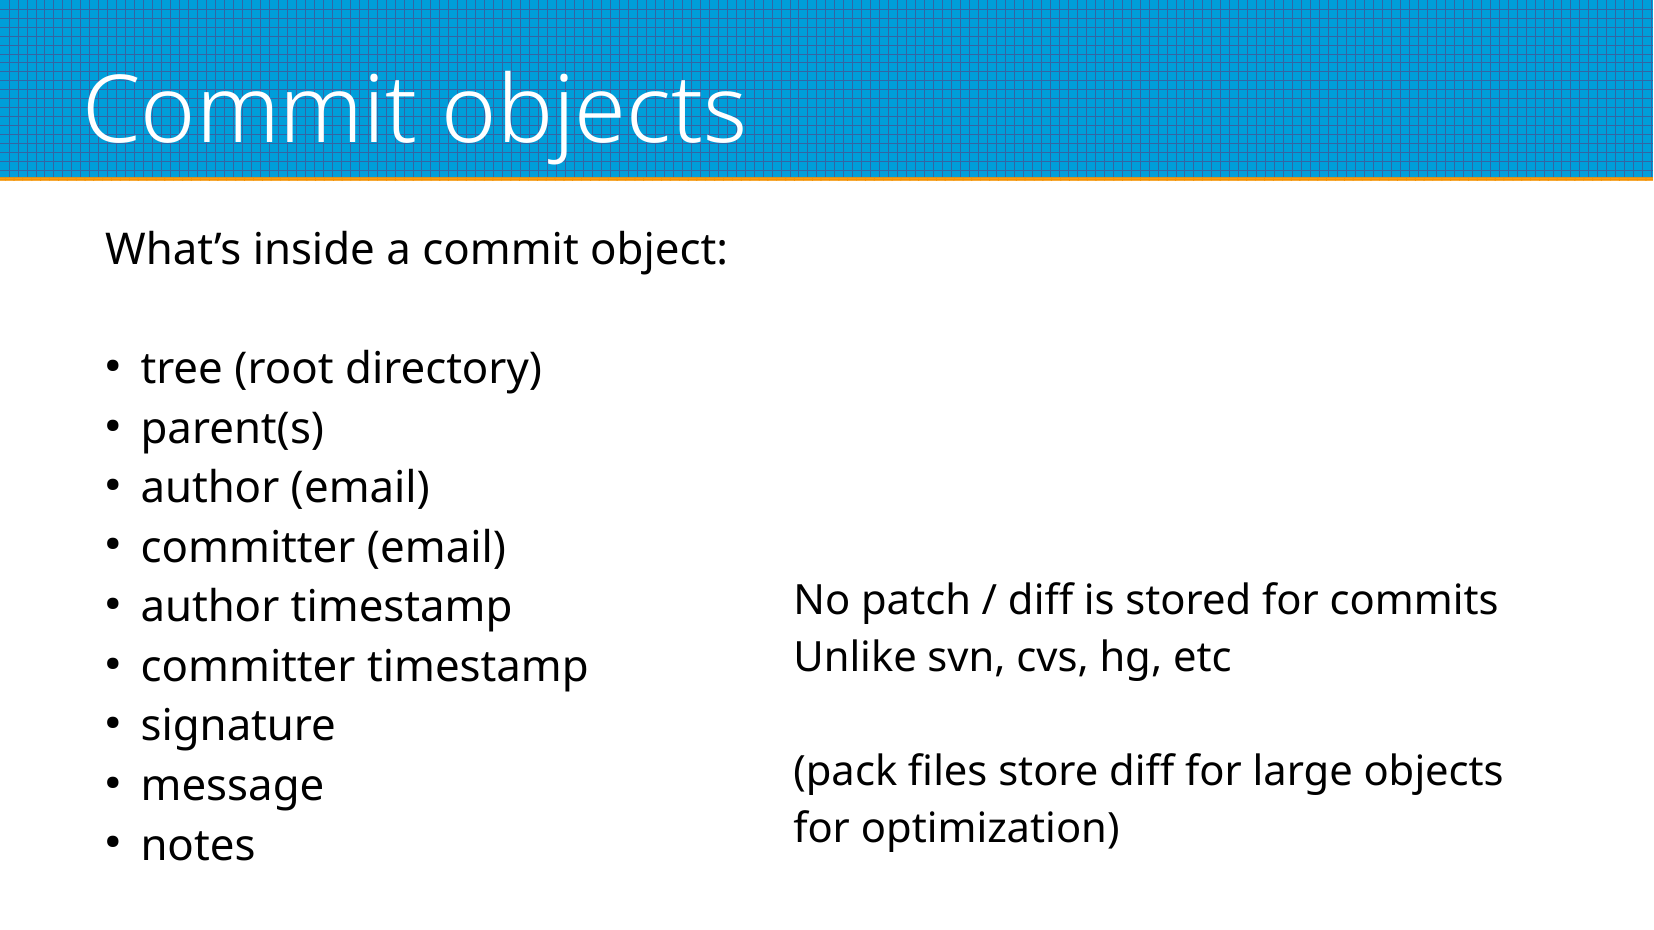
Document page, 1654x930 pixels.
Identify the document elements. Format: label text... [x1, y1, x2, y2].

text_box What’s inside a commit object: tree (root directory) parent(s) author (email) committer (email) author timestamp committer timestamp signature message notes [99, 211, 914, 930]
text_box No patch / diff is stored for commits Unlike svn, cvs, hg, etc (pack files store diff for large objects for optimization) [787, 564, 1576, 861]
title Commit objects [82, 14, 1571, 171]
